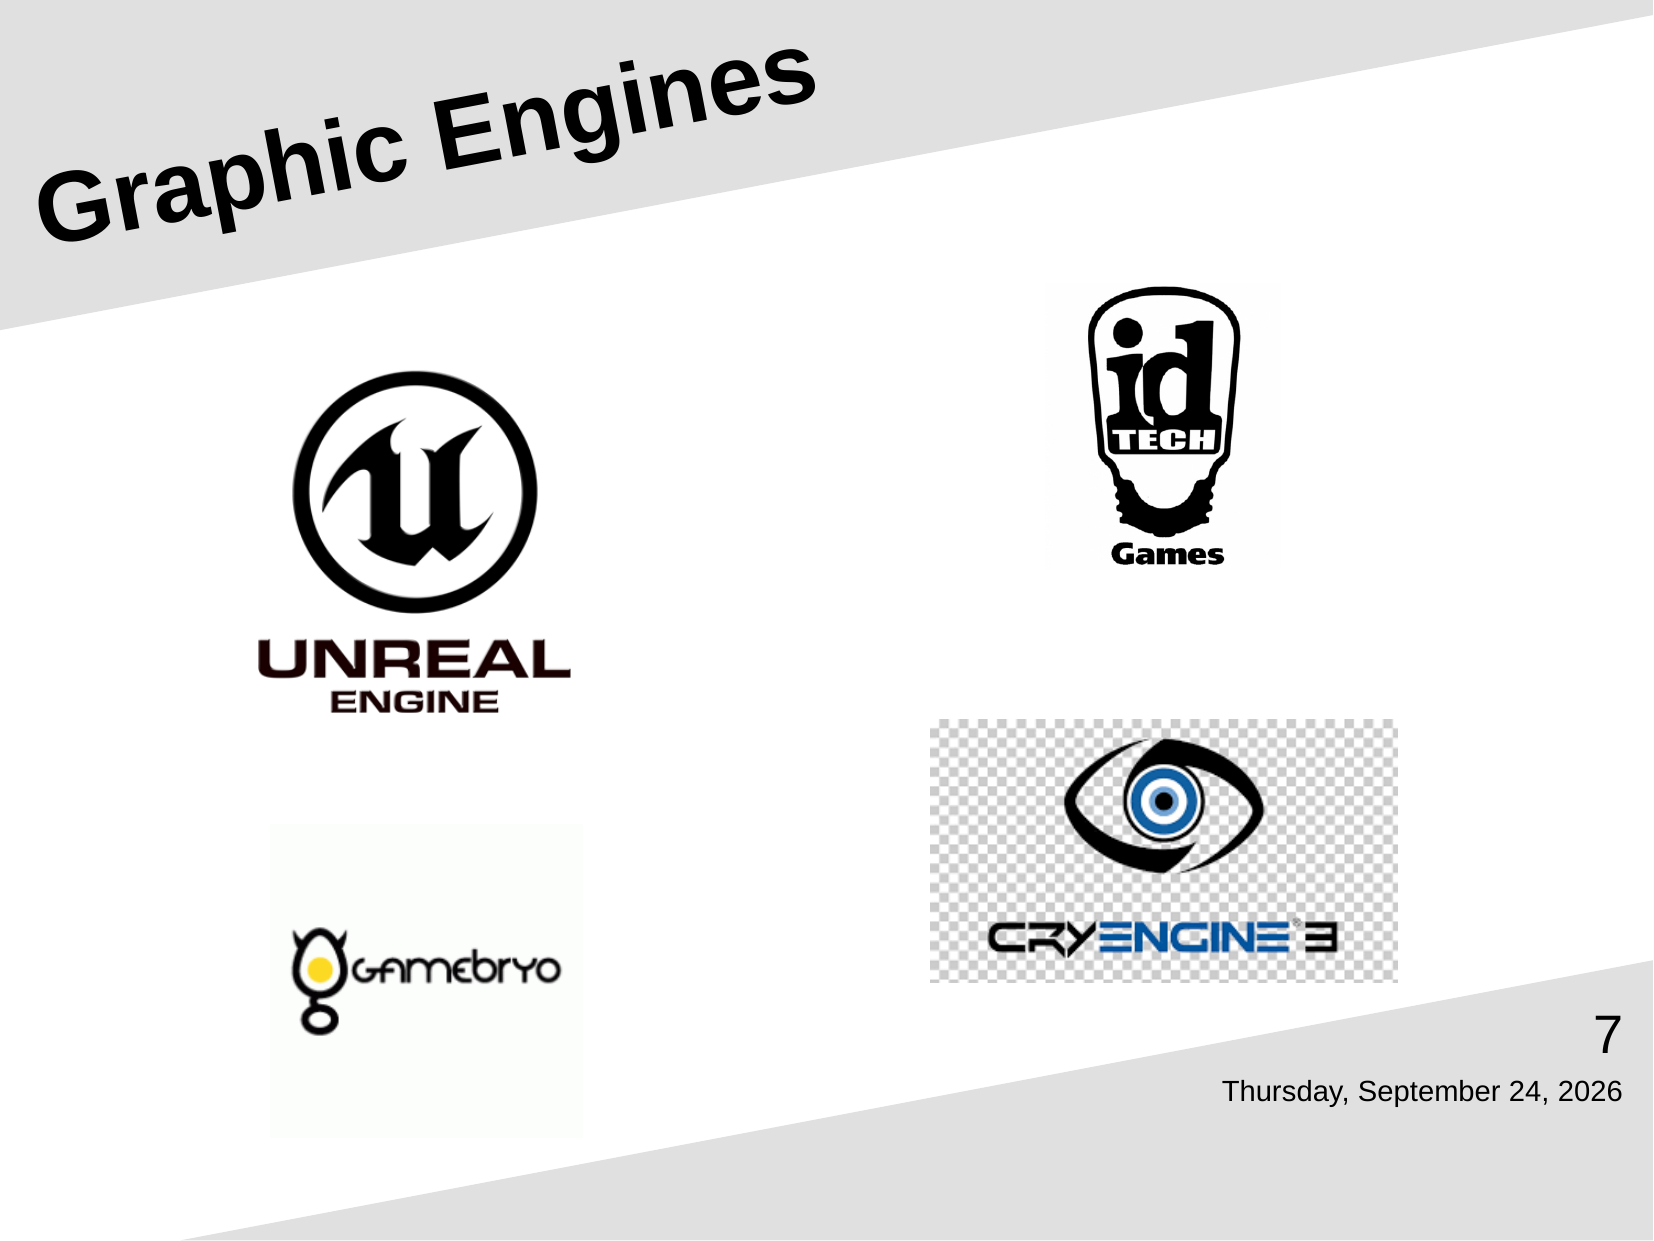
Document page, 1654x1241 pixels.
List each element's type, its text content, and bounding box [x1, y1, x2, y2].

picture [930, 719, 1398, 983]
picture [256, 359, 573, 736]
title Graphic Engines [16, 0, 1518, 315]
picture [270, 824, 583, 1138]
picture [885, 283, 1459, 571]
